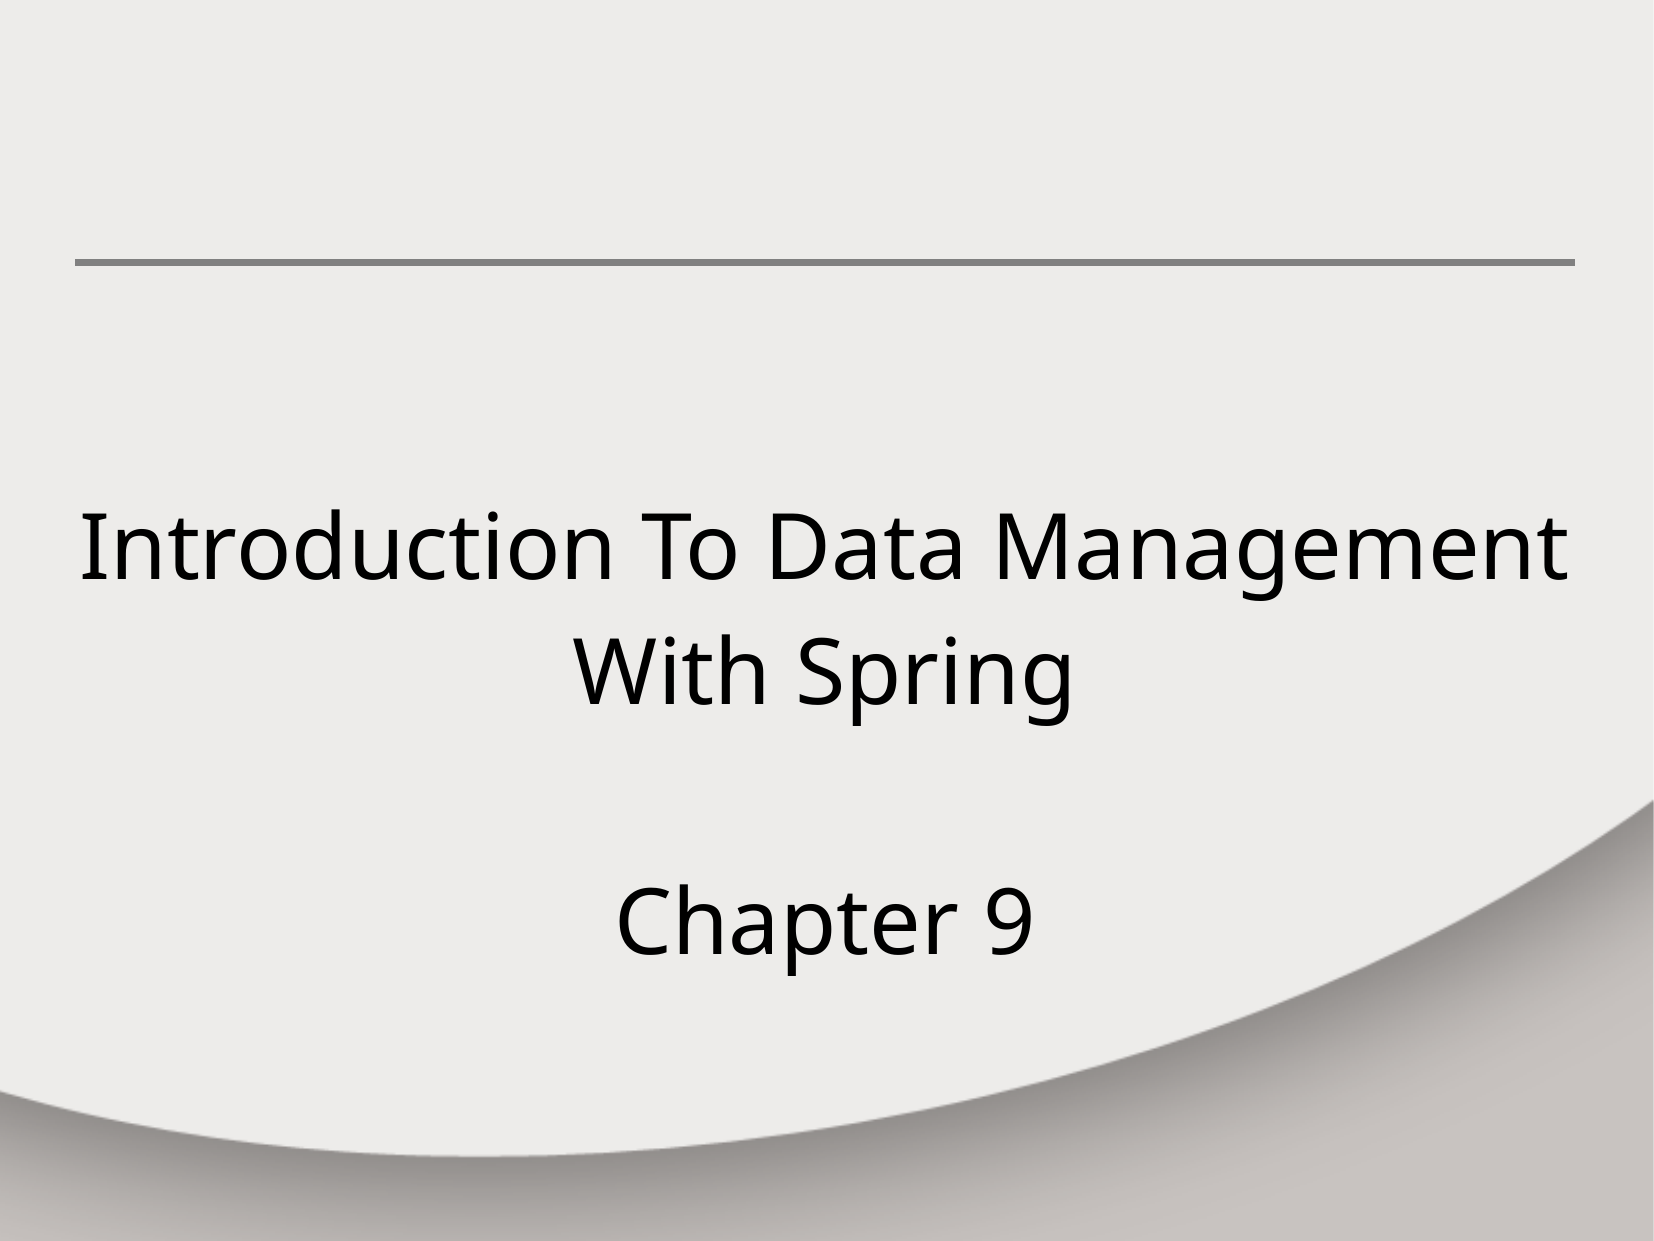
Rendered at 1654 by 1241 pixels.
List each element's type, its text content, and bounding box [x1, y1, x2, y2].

picture [0, 0, 1654, 1241]
text_box Introduction To Data Management With Spring Chapter 9 [75, 300, 1576, 1163]
